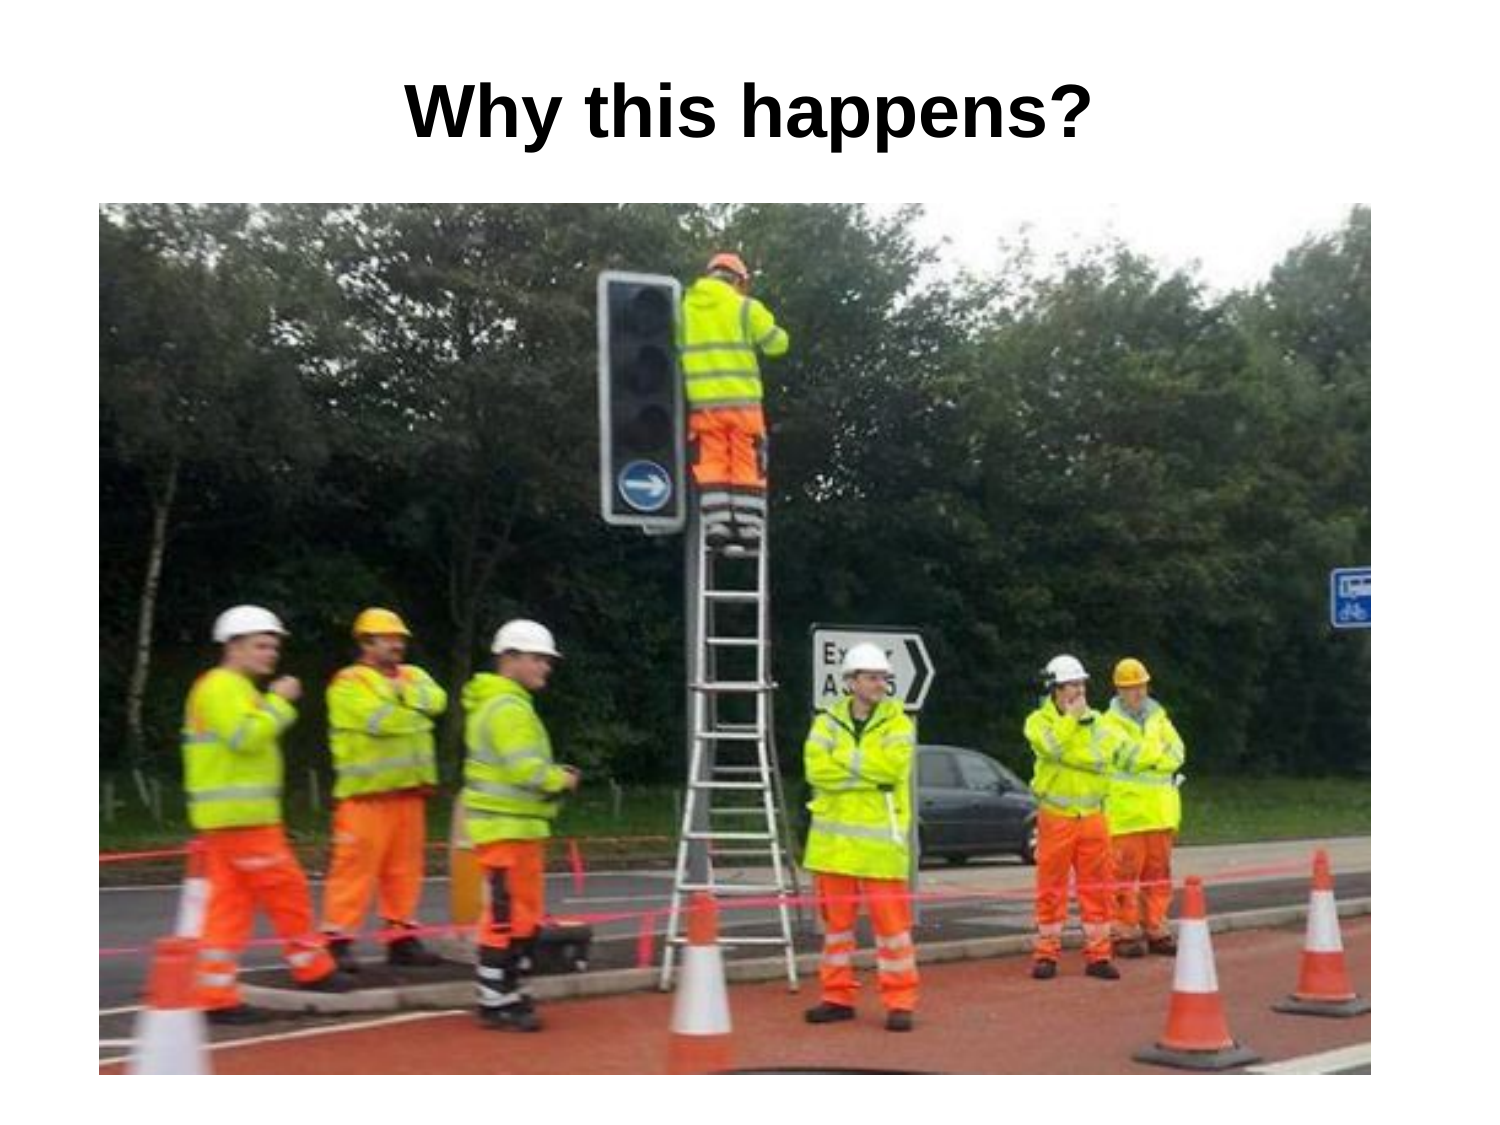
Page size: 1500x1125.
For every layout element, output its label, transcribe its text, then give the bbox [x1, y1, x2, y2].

picture [99, 203, 1371, 1075]
title Why this happens? [75, 44, 1425, 177]
